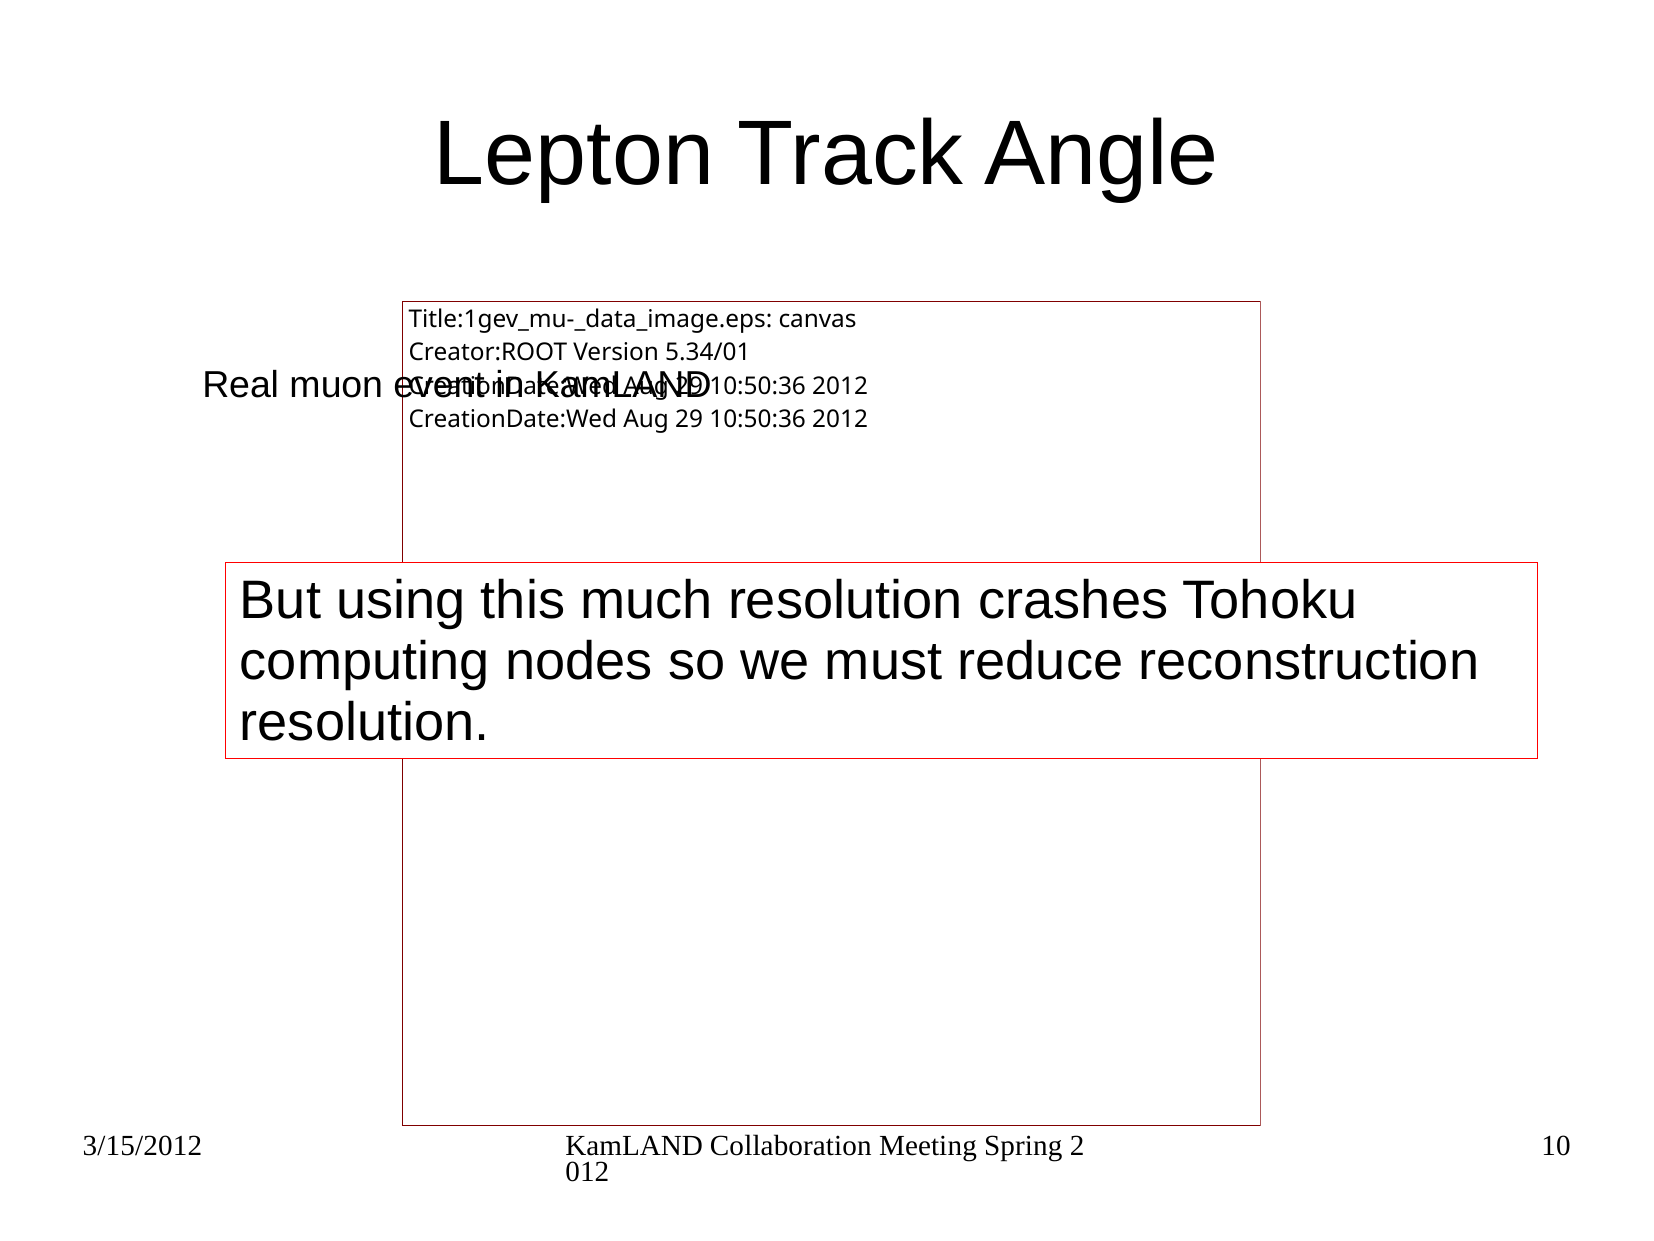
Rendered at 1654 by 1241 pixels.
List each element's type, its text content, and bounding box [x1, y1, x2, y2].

picture [400, 300, 1261, 562]
text_box Real muon event in KamLAND [187, 355, 751, 413]
text_box But using this much resolution crashes Tohoku computing nodes so we must reduce reconstruction resolution. [225, 562, 1538, 759]
title Lepton Track Angle [82, 49, 1571, 257]
picture [400, 759, 1261, 1126]
